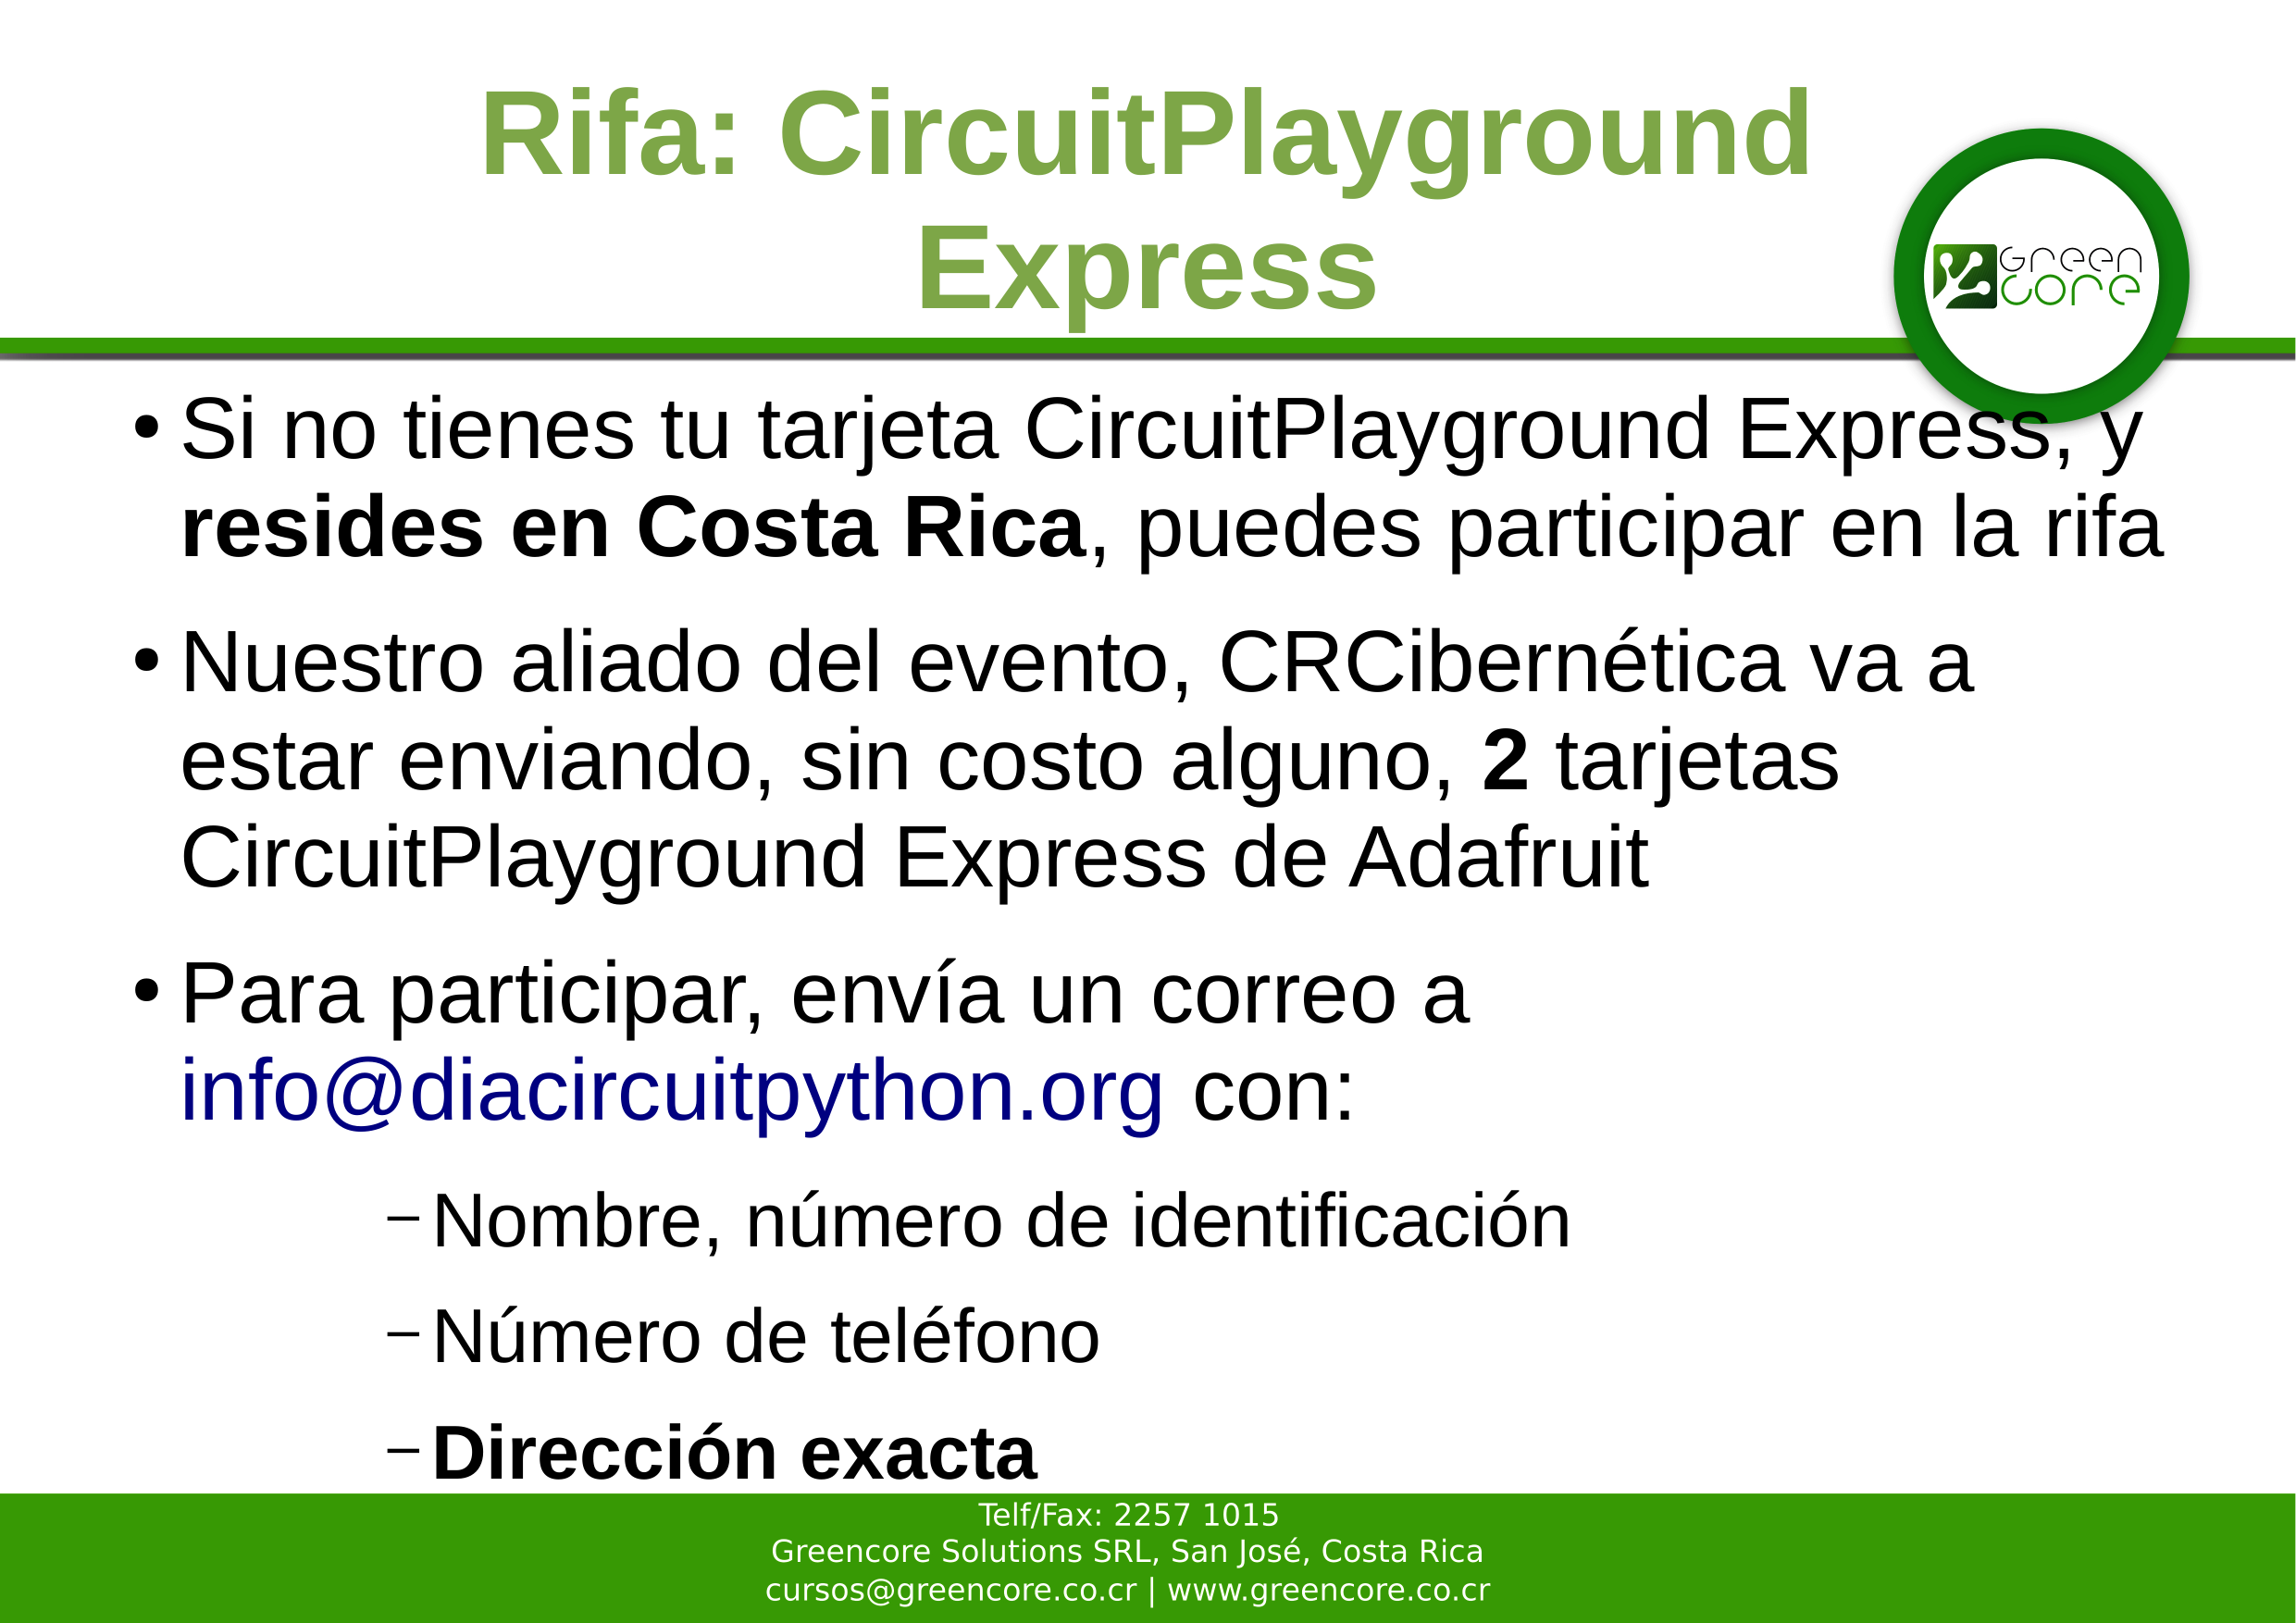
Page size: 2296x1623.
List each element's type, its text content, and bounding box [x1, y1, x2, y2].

title Rifa: CircuitPlayground Express [115, 64, 2181, 336]
list Si no tienes tu tarjeta CircuitPlayground Express, y resides en Costa Rica, puedes participar en la rifa Nuestro aliado del evento, CRCibernética va a estar enviando, sin costo alguno, 2 tarjetas CircuitPlayground Express de Adafruit Para participar, envía un correo a info@diacircuitpython.org con: Nombre, número de identificación Número de teléfono Dirección exacta [115, 379, 2181, 1496]
picture [0, 0, 2296, 1623]
